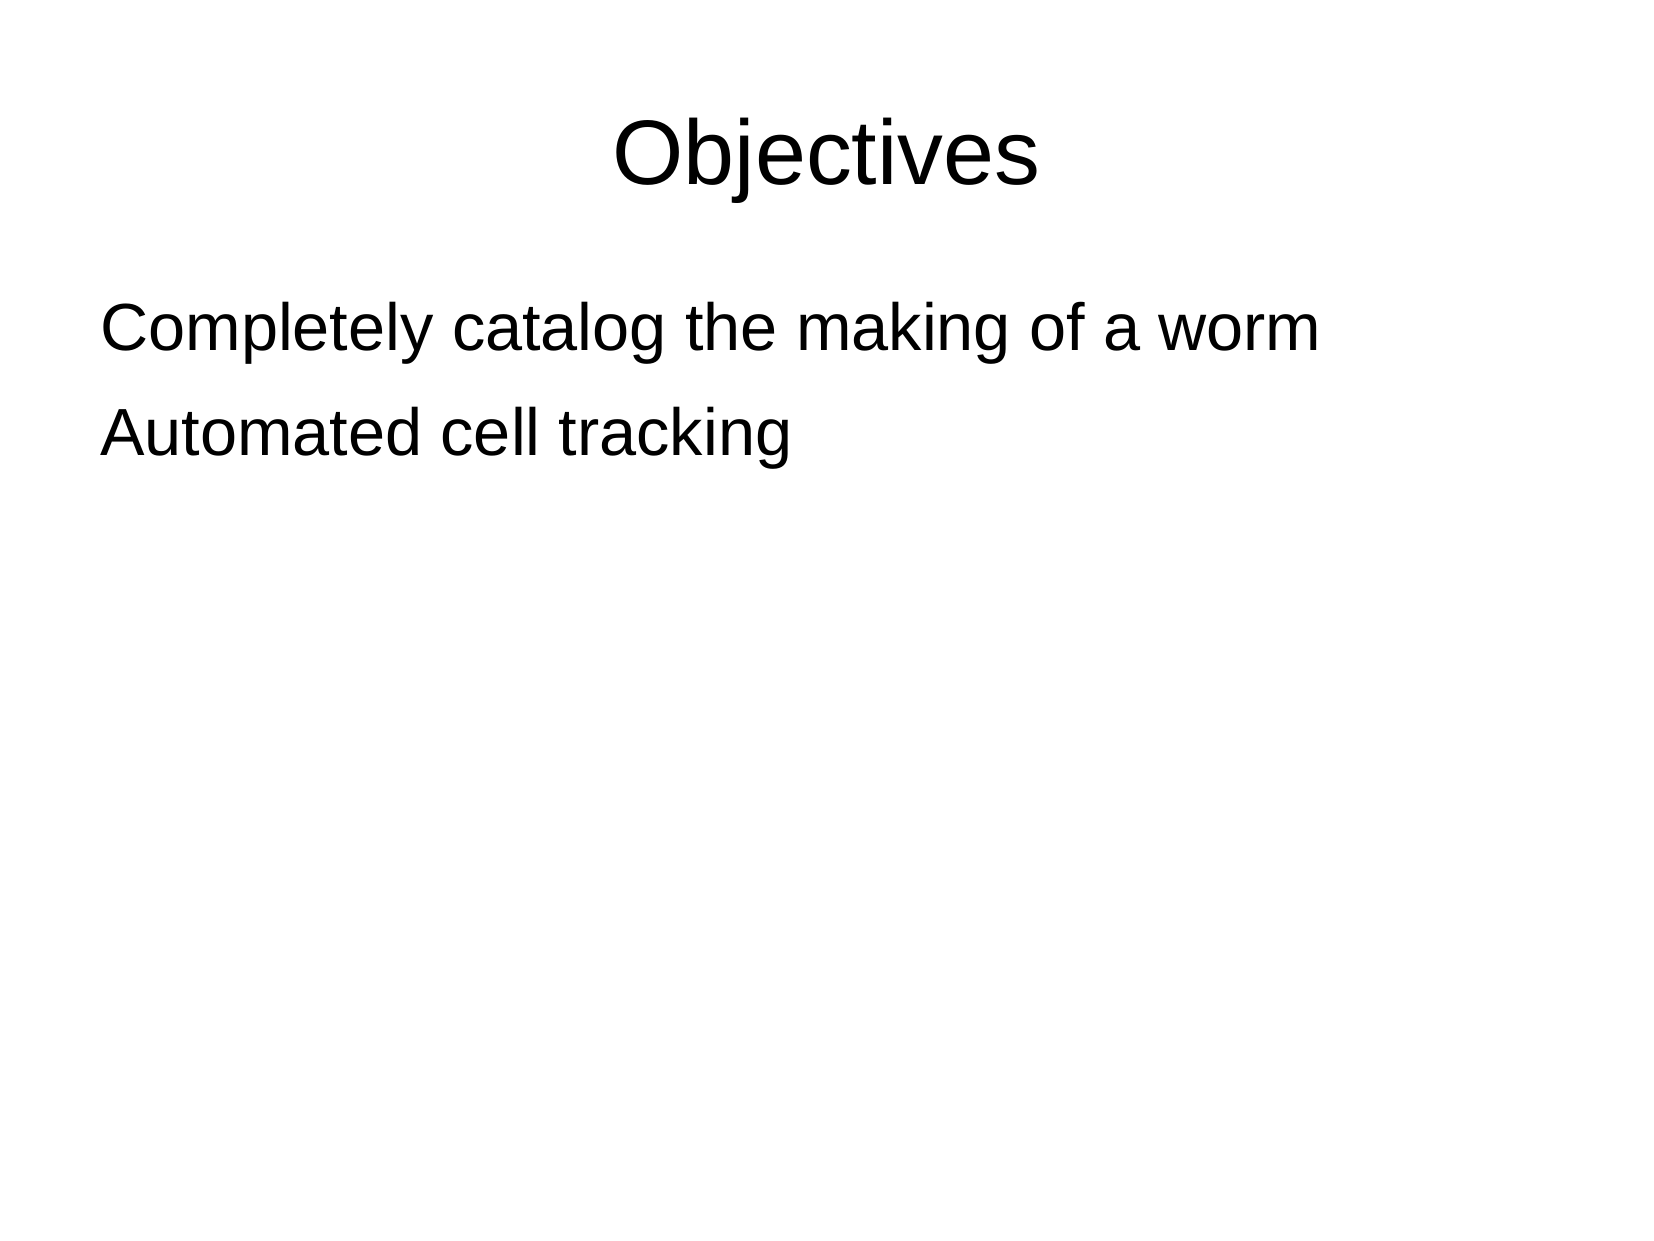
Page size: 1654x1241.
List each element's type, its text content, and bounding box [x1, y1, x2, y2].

title Objectives [82, 49, 1571, 257]
list Completely catalog the making of a worm Automated cell tracking [82, 290, 1571, 1094]
